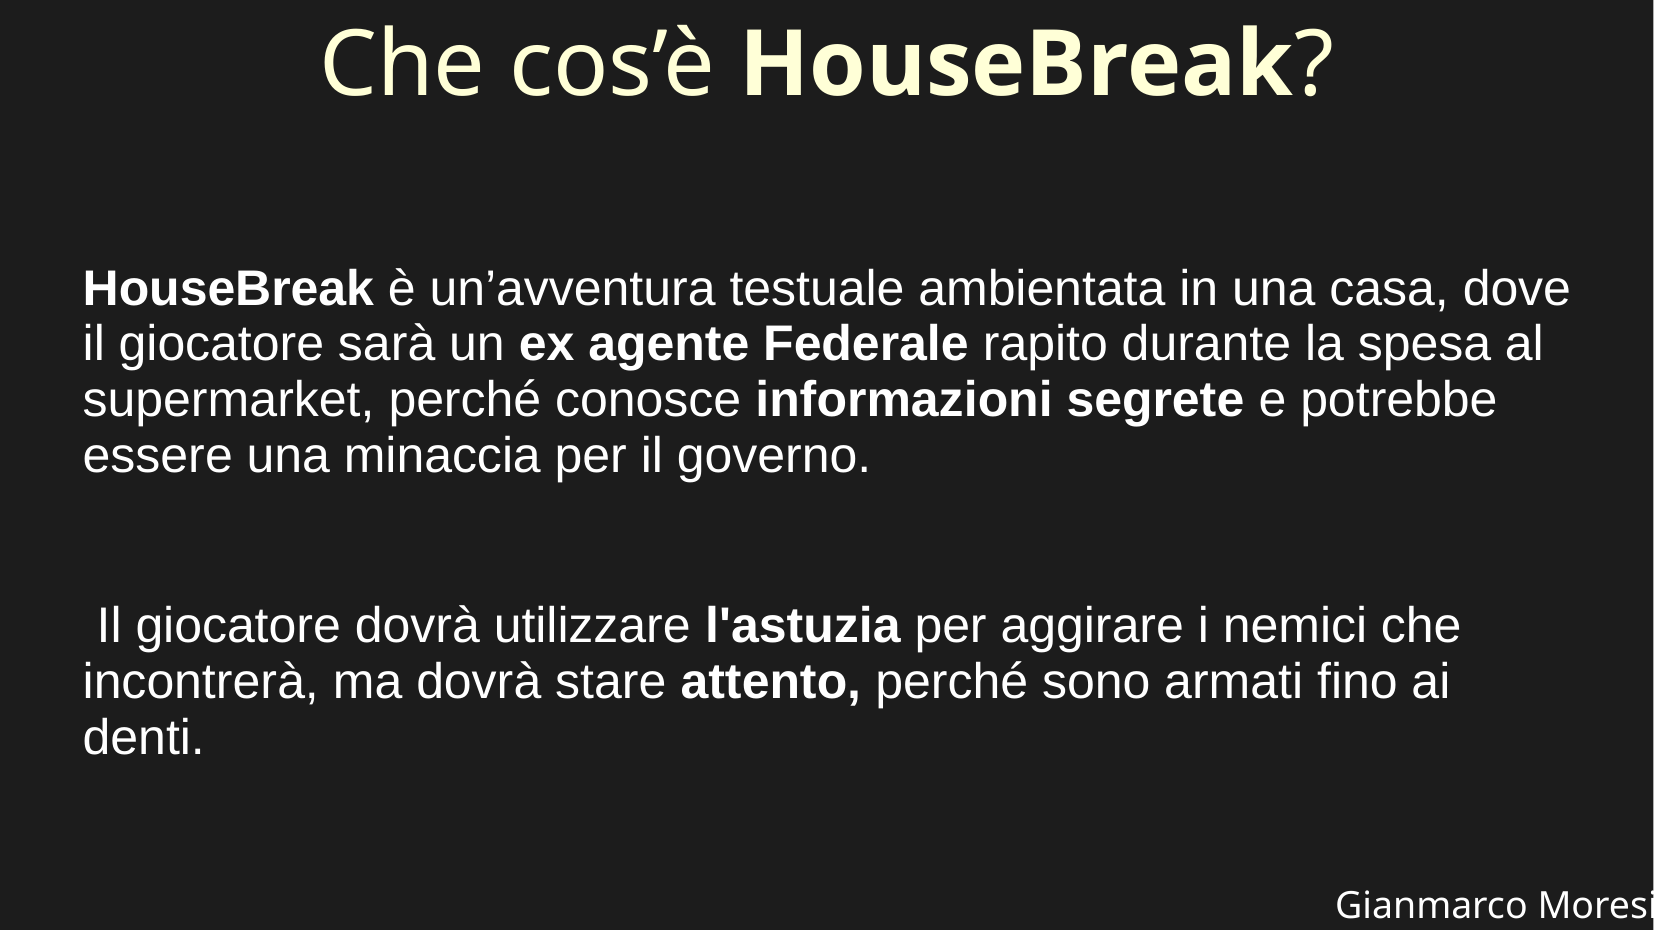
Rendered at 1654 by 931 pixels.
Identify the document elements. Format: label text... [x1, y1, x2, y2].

title Che cos’è HouseBreak? [82, 0, 1571, 138]
list HouseBreak è un’avventura testuale ambientata in una casa, dove il giocatore sarà un ex agente Federale rapito durante la spesa al supermarket, perché conosce informazioni segrete e potrebbe essere una minaccia per il governo. Il giocatore dovrà utilizzare l'astuzia per aggirare i nemici che incontrerà, ma dovrà stare attento, perché sono armati fino ai denti. [11, 259, 1583, 800]
text_box Gianmarco Moresi [1320, 870, 1654, 931]
